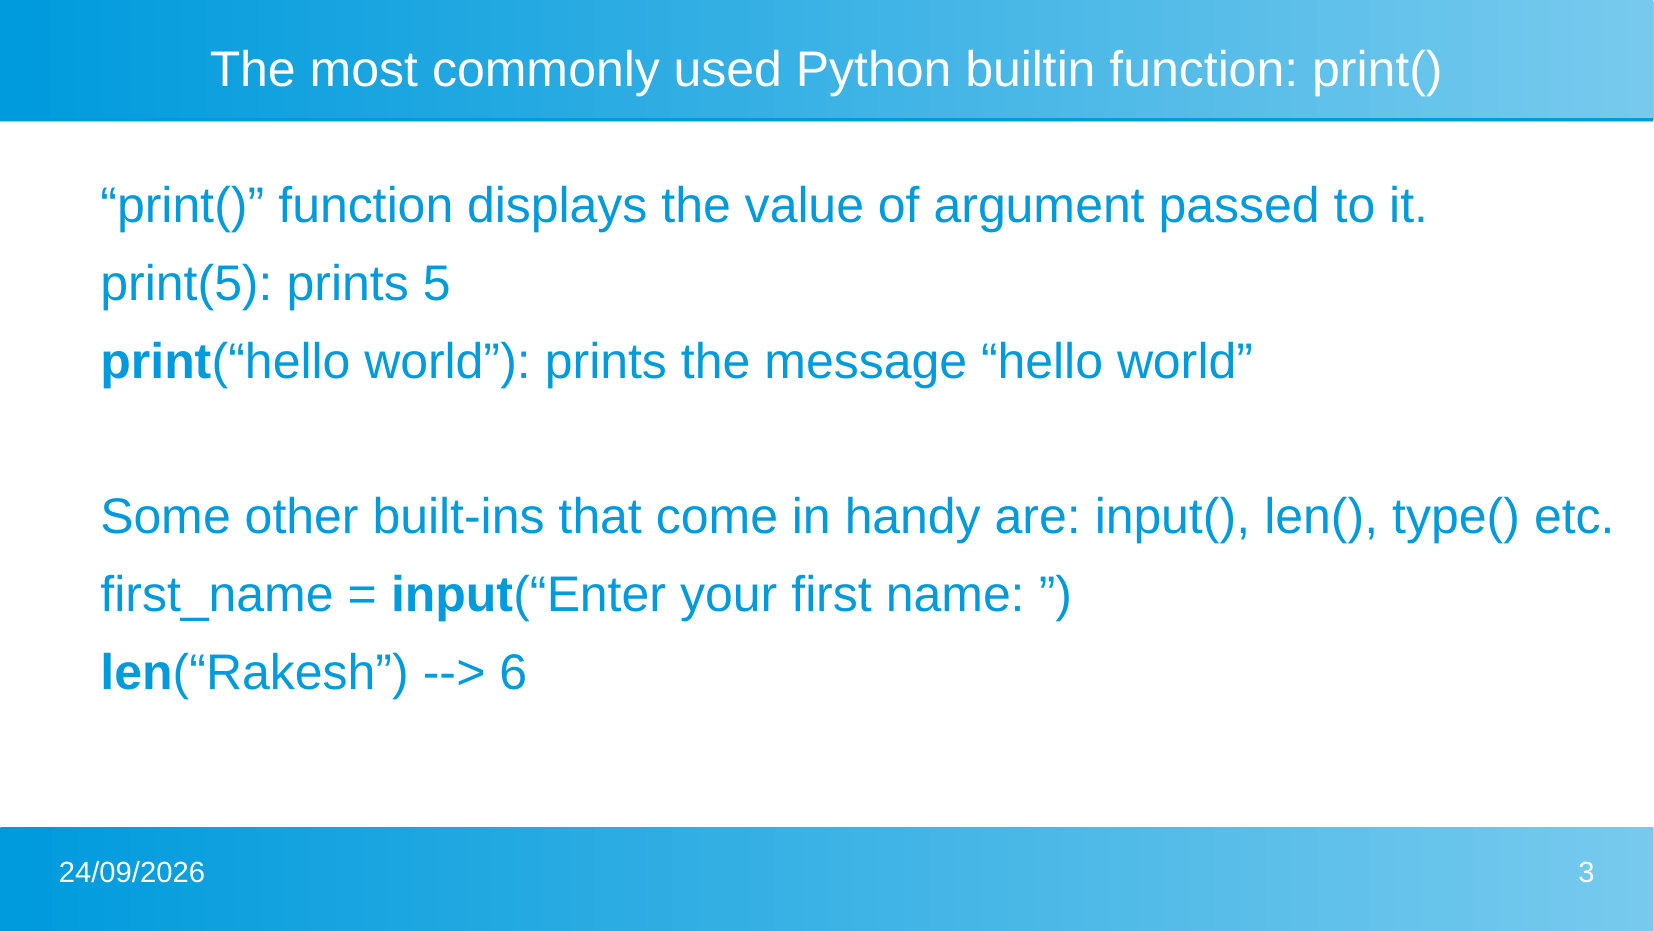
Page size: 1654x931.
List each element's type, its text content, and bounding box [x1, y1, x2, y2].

list “print()” function displays the value of argument passed to it. print(5): prints 5 print(“hello world”): prints the message “hello world” Some other built-ins that come in handy are: input(), len(), type() etc. first_name = input(“Enter your first name: ”) len(“Rakesh”) --> 6 [29, 177, 1625, 768]
title The most commonly used Python builtin function: print() [59, 29, 1595, 108]
